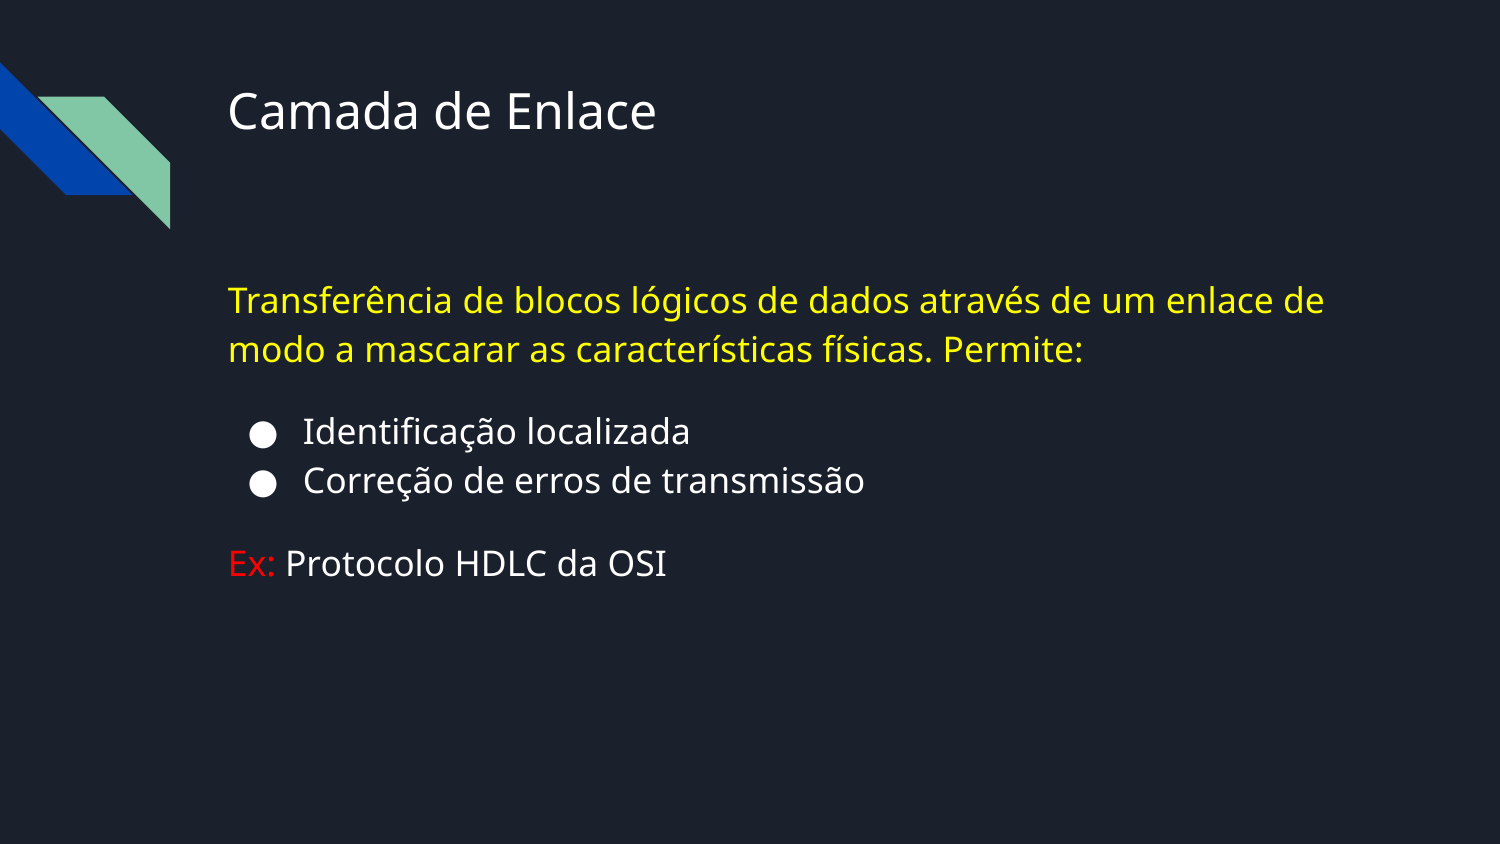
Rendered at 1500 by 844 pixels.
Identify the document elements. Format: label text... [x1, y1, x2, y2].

title Camada de Enlace [212, 64, 1368, 215]
list Transferência de blocos lógicos de dados através de um enlace de modo a mascarar as características físicas. Permite: Identificação localizada Correção de erros de transmissão Ex: Protocolo HDLC da OSI [212, 257, 1368, 735]
